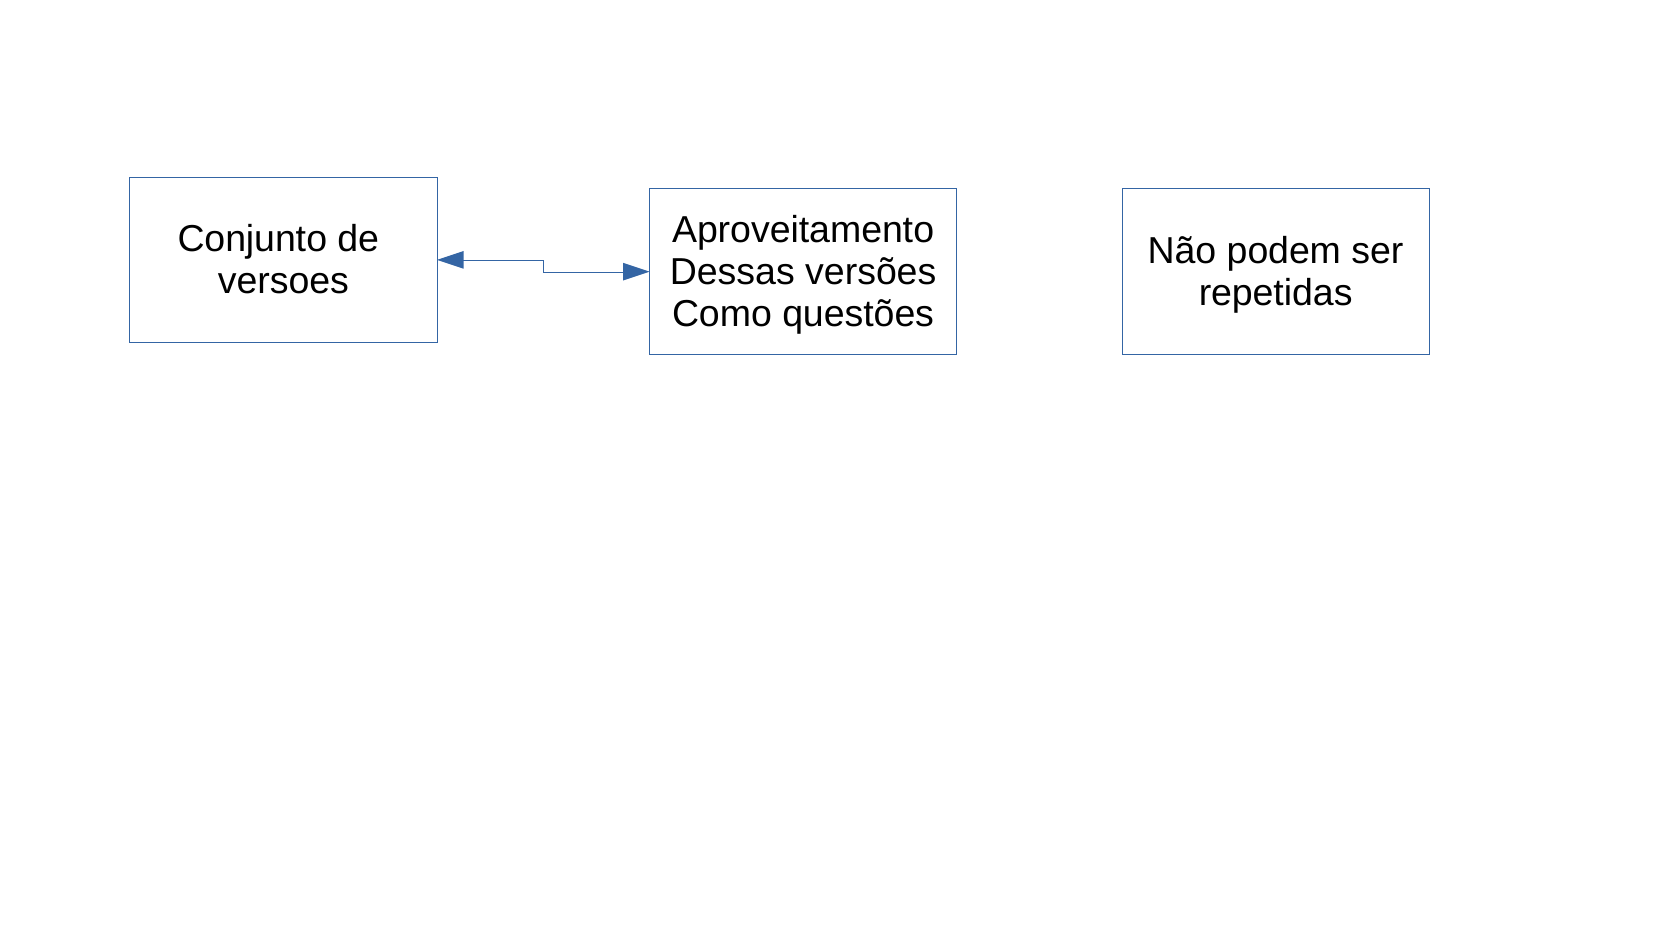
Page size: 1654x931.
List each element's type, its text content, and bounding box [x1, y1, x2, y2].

text_box Aproveitamento Dessas versões Como questões [649, 188, 957, 355]
text_box Não podem ser repetidas [1122, 188, 1430, 355]
text_box Conjunto de versoes [129, 177, 438, 343]
